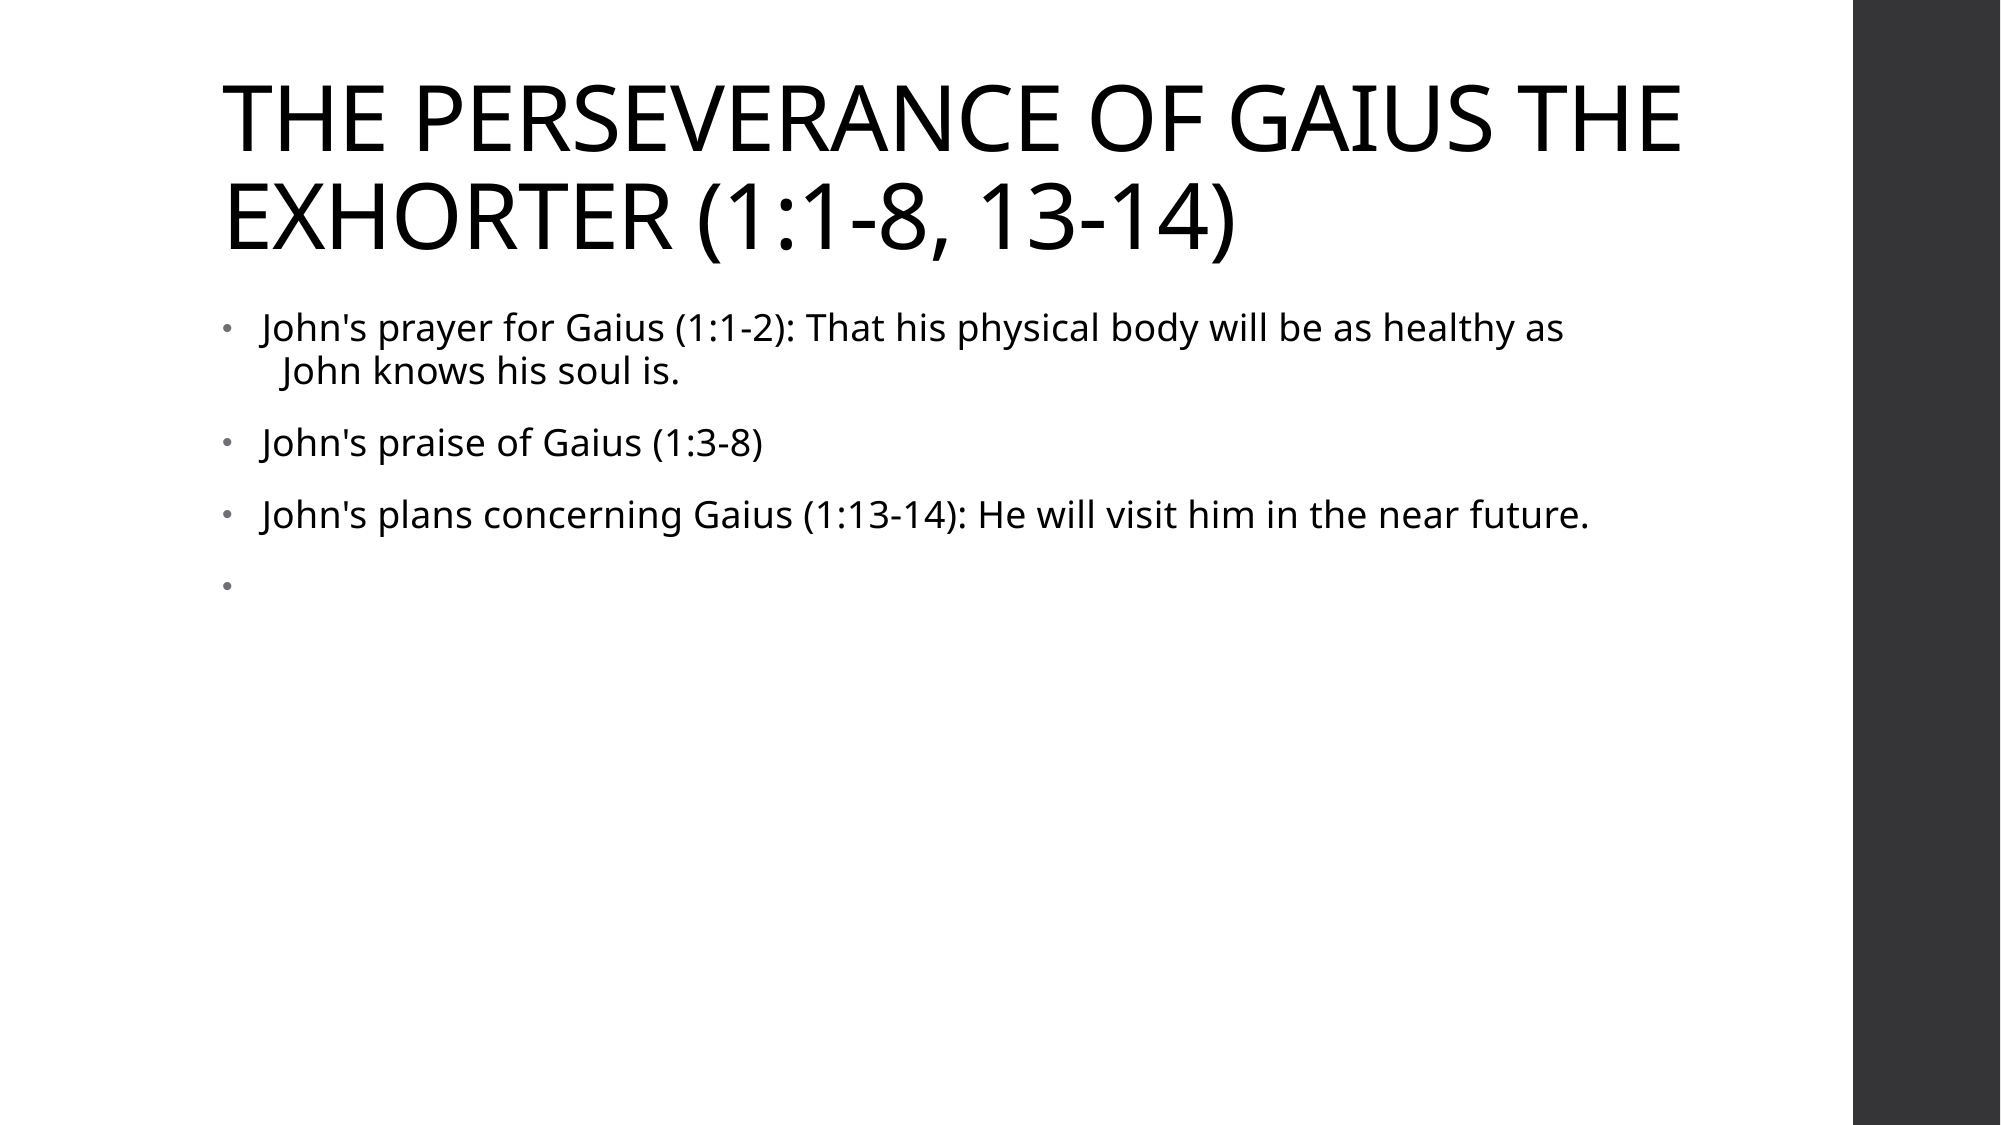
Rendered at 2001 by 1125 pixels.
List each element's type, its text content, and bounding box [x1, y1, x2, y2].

list John's prayer for Gaius (1:1-2): That his physical body will be as healthy as John knows his soul is. John's praise of Gaius (1:3-8) John's plans concerning Gaius (1:13-14): He will visit him in the near future. [206, 299, 1617, 1014]
title THE PERSEVERANCE OF GAIUS THE EXHORTER (1:1-8, 13-14) [206, 60, 1797, 278]
